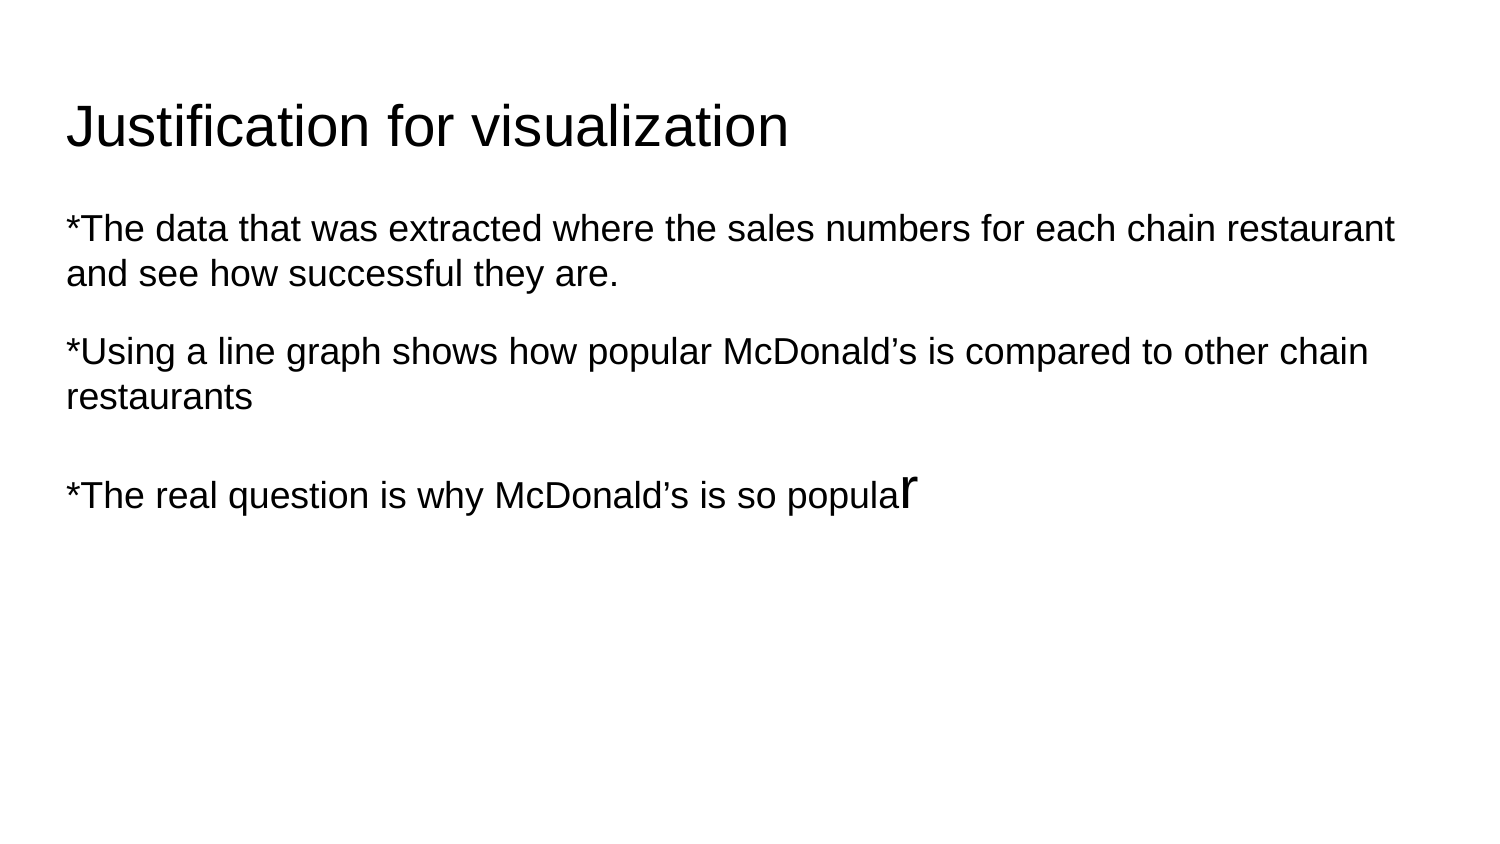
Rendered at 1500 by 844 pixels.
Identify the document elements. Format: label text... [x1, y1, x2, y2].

title Justification for visualization [51, 72, 1449, 167]
list *The data that was extracted where the sales numbers for each chain restaurant and see how successful they are. *Using a line graph shows how popular McDonald’s is compared to other chain restaurants *The real question is why McDonald’s is so popular [51, 189, 1449, 750]
